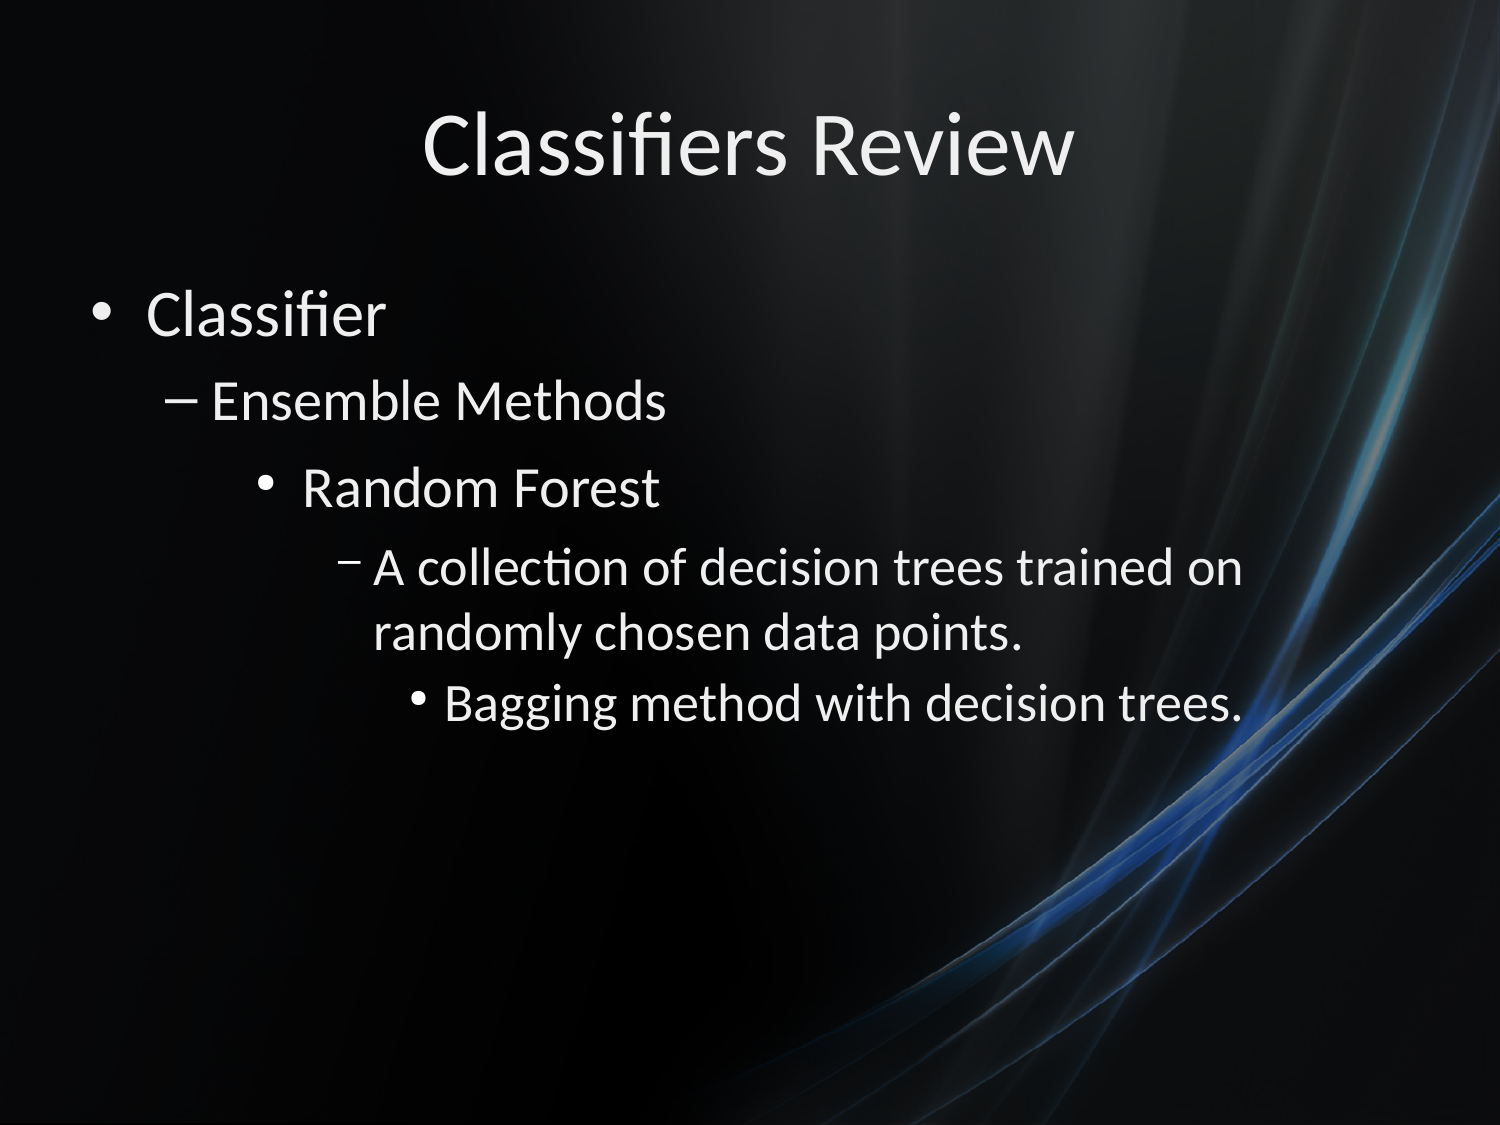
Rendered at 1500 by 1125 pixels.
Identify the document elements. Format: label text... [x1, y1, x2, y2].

list Classifier Ensemble Methods Random Forest A collection of decision trees trained on randomly chosen data points. Bagging method with decision trees. [75, 262, 1425, 1005]
picture [0, 0, 1500, 1125]
title Classifiers Review [75, 45, 1425, 233]
